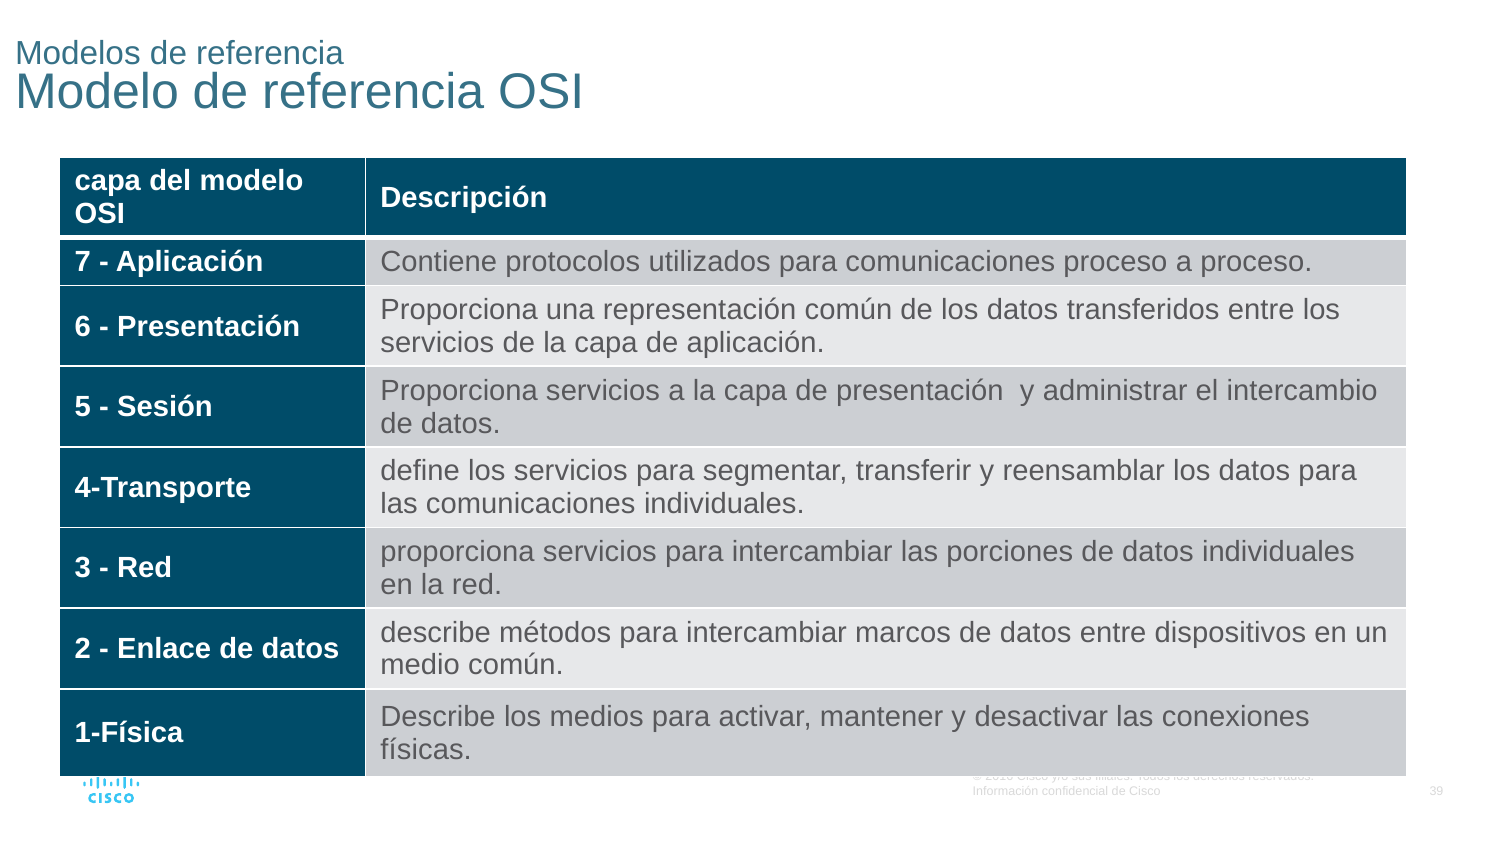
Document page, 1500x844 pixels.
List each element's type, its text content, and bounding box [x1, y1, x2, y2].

table_cell define los servicios para segmentar, transferir y reensamblar los datos para las comunicaciones individuales. [366, 448, 1406, 527]
table_header Descripción [366, 158, 1406, 235]
table_cell 5 - Sesión [60, 367, 365, 446]
title Modelos de referencia Modelo de referencia OSI [0, 16, 1441, 141]
table_cell 6 - Presentación [60, 286, 365, 365]
table_cell 3 - Red [60, 528, 365, 607]
table_cell Proporciona una representación común de los datos transferidos entre los servicios de la capa de aplicación. [366, 286, 1406, 365]
table_cell Proporciona servicios a la capa de presentación y administrar el intercambio de datos. [366, 367, 1406, 446]
table_cell 7 - Aplicación [60, 240, 365, 285]
table_cell proporciona servicios para intercambiar las porciones de datos individuales en la red. [366, 528, 1406, 607]
table_cell Contiene protocolos utilizados para comunicaciones proceso a proceso. [366, 240, 1406, 285]
table_cell 2 - Enlace de datos [60, 609, 365, 688]
table_cell 1-Física [60, 690, 365, 776]
table_header capa del modelo OSI [60, 158, 365, 235]
table_cell Describe los medios para activar, mantener y desactivar las conexiones físicas. [366, 690, 1406, 776]
table_cell 4-Transporte [60, 448, 365, 527]
table_cell describe métodos para intercambiar marcos de datos entre dispositivos en un medio común. [366, 609, 1406, 688]
